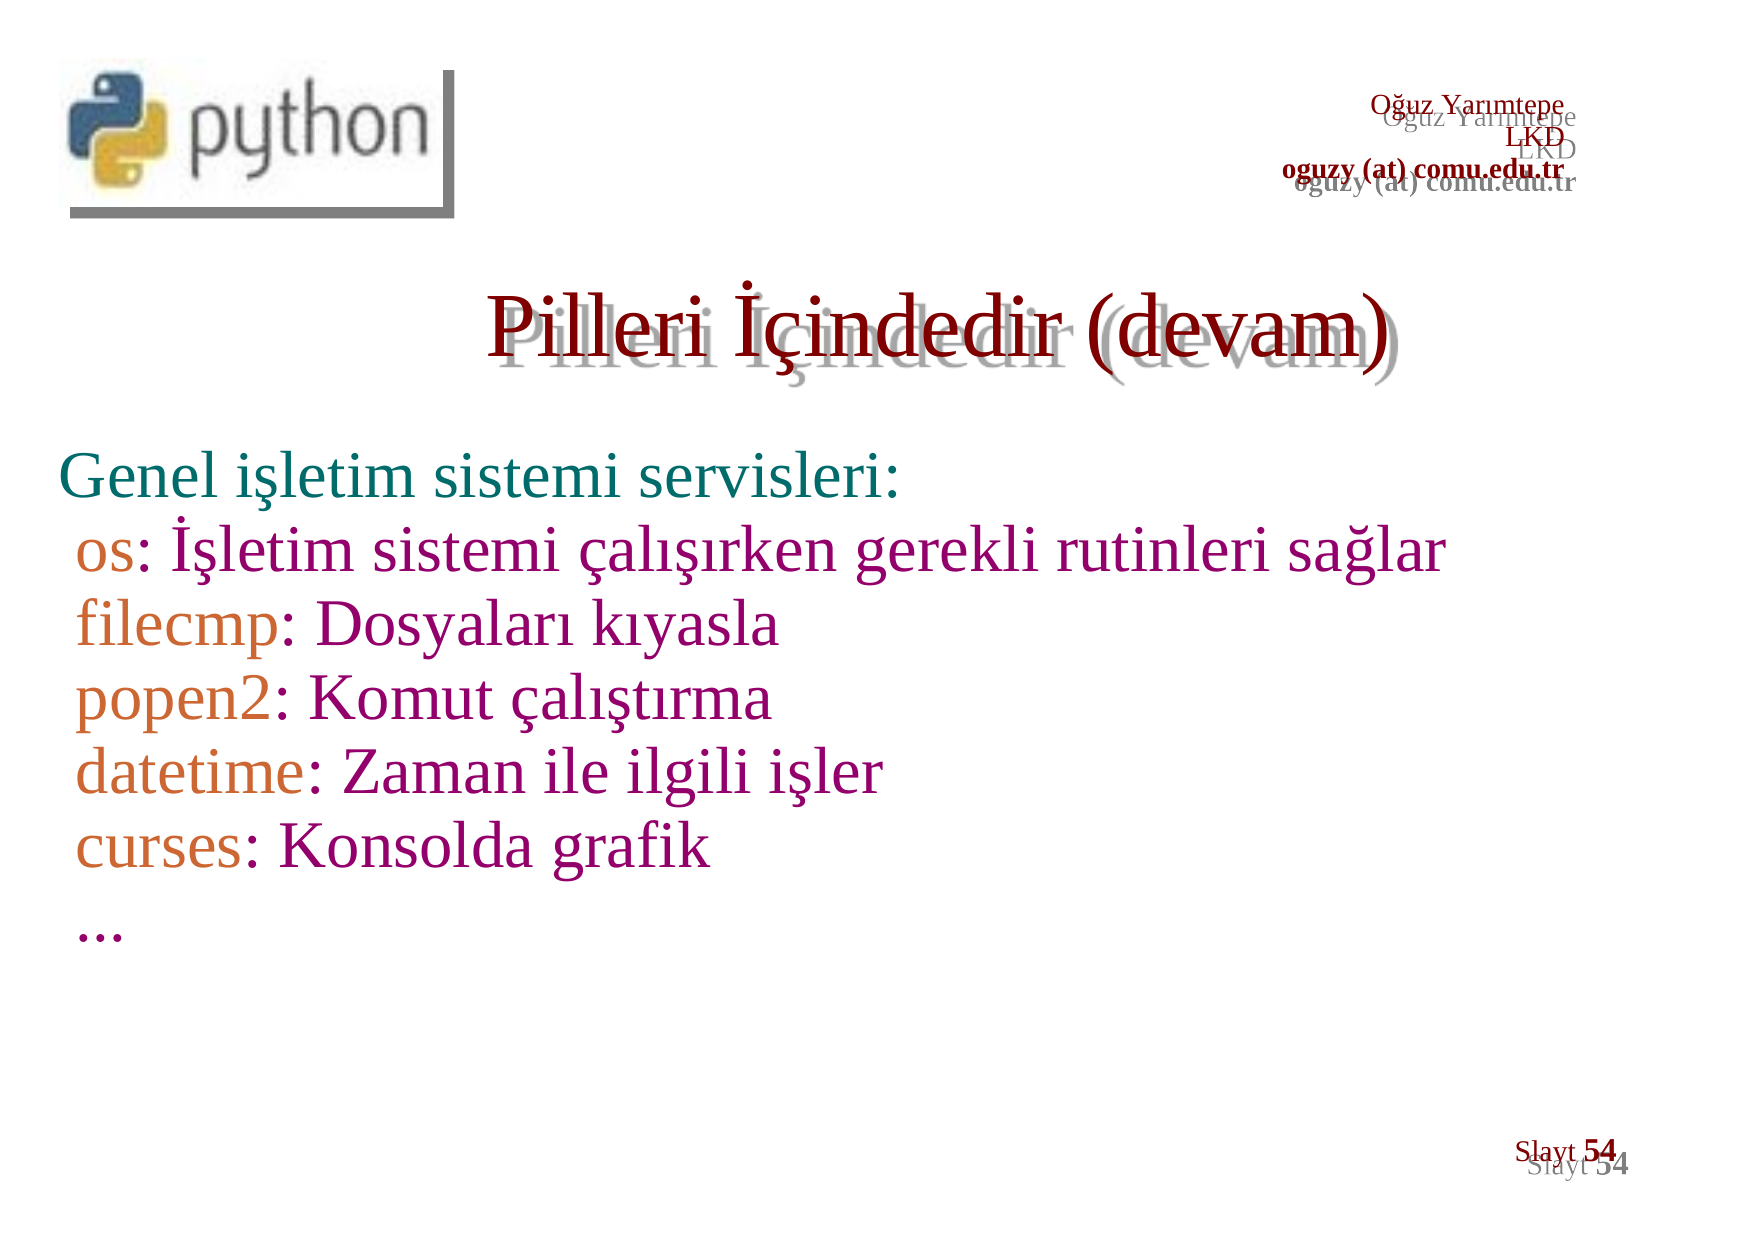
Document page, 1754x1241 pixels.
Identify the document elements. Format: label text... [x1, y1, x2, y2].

title Pilleri İçindedir (devam) [194, 256, 1684, 360]
subtitle Genel işletim sistemi servisleri: os: İşletim sistemi çalışırken gerekli rutinleri sağlar filecmp: Dosyaları kıyasla popen2: Komut çalıştırma datetime: Zaman ile ilgili işler curses: Konsolda grafik ... [59, 360, 1695, 1034]
picture [59, 58, 443, 207]
